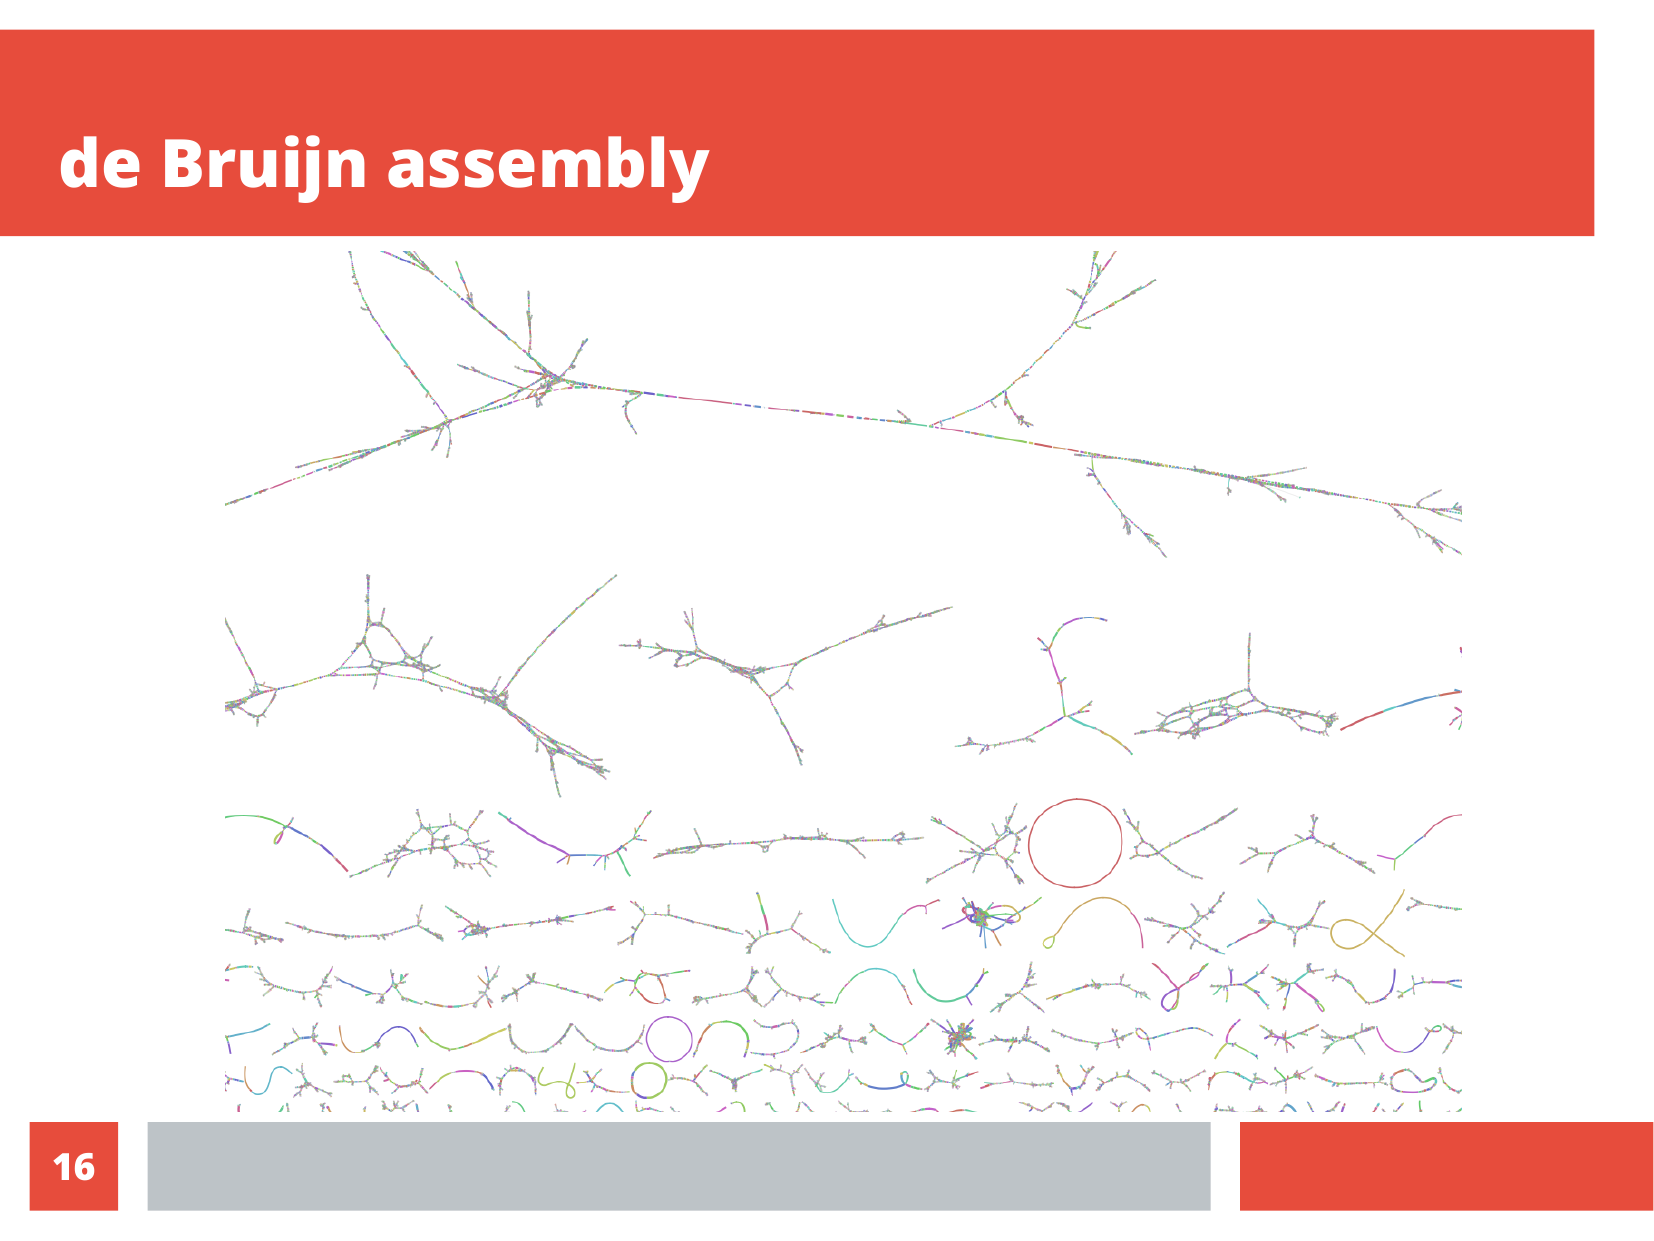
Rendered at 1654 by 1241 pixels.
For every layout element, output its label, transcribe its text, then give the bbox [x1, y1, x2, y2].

title de Bruijn assembly [59, 59, 1595, 207]
picture [225, 251, 1462, 1112]
